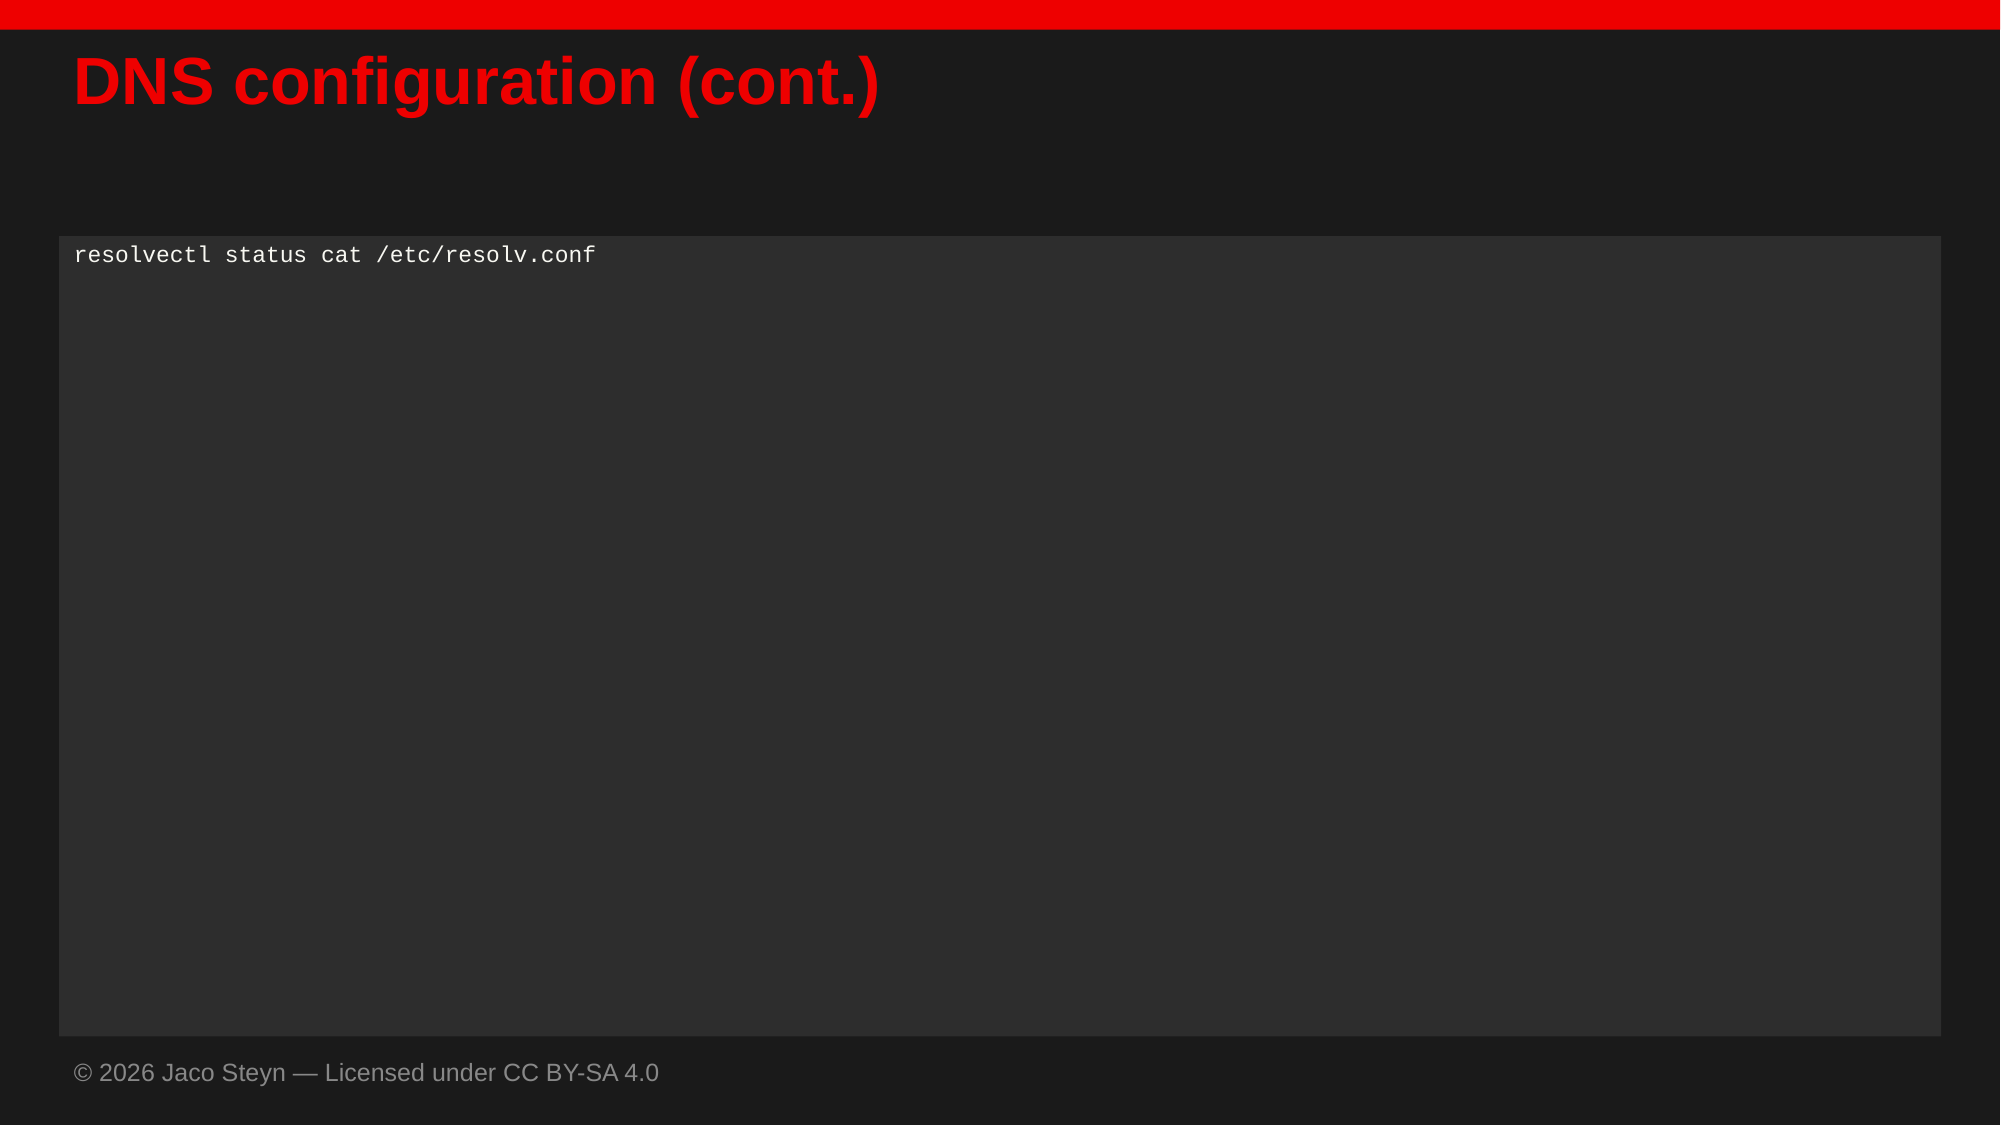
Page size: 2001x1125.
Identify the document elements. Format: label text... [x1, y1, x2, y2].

text_box resolvectl status cat /etc/resolv.conf [59, 236, 1942, 1037]
text_box [0, 0, 2001, 30]
text_box DNS configuration (cont.) [59, 36, 1942, 208]
text_box © 2026 Jaco Steyn — Licensed under CC BY-SA 4.0 [59, 1051, 1942, 1093]
